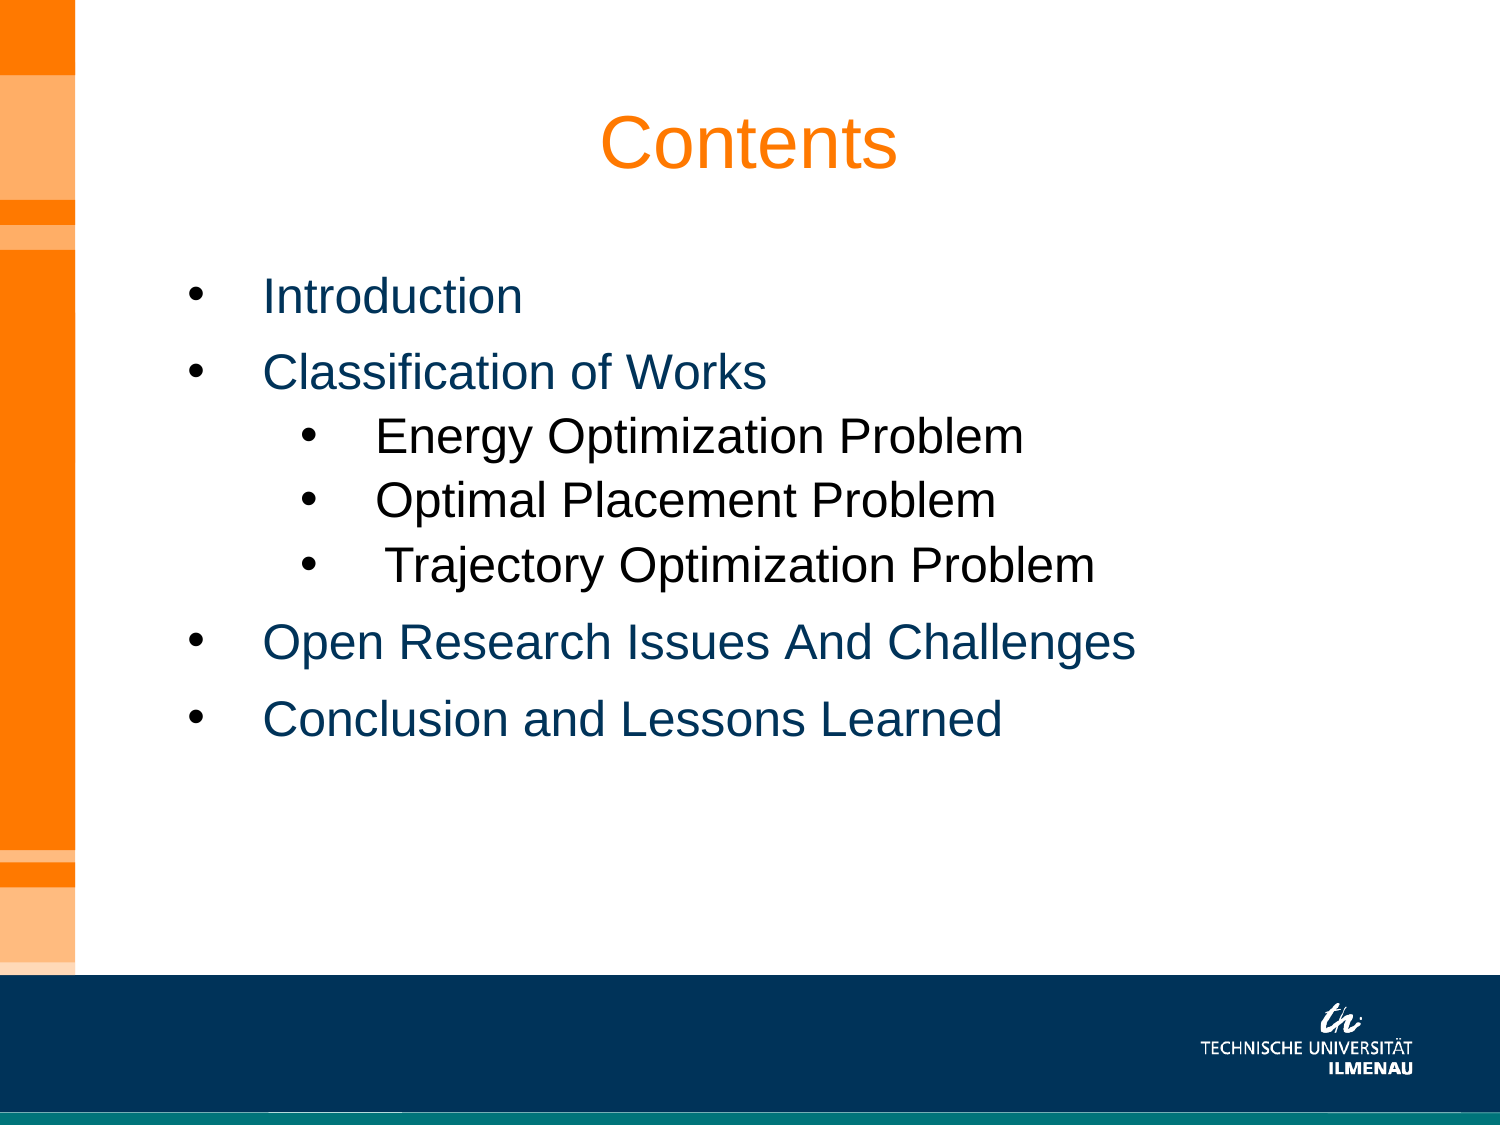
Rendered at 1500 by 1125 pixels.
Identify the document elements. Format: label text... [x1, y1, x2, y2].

title Contents [74, 20, 1425, 257]
list Introduction Classification of Works Energy Optimization Problem Optimal Placement Problem Trajectory Optimization Problem Open Research Issues And Challenges Conclusion and Lessons Learned [74, 263, 1425, 916]
